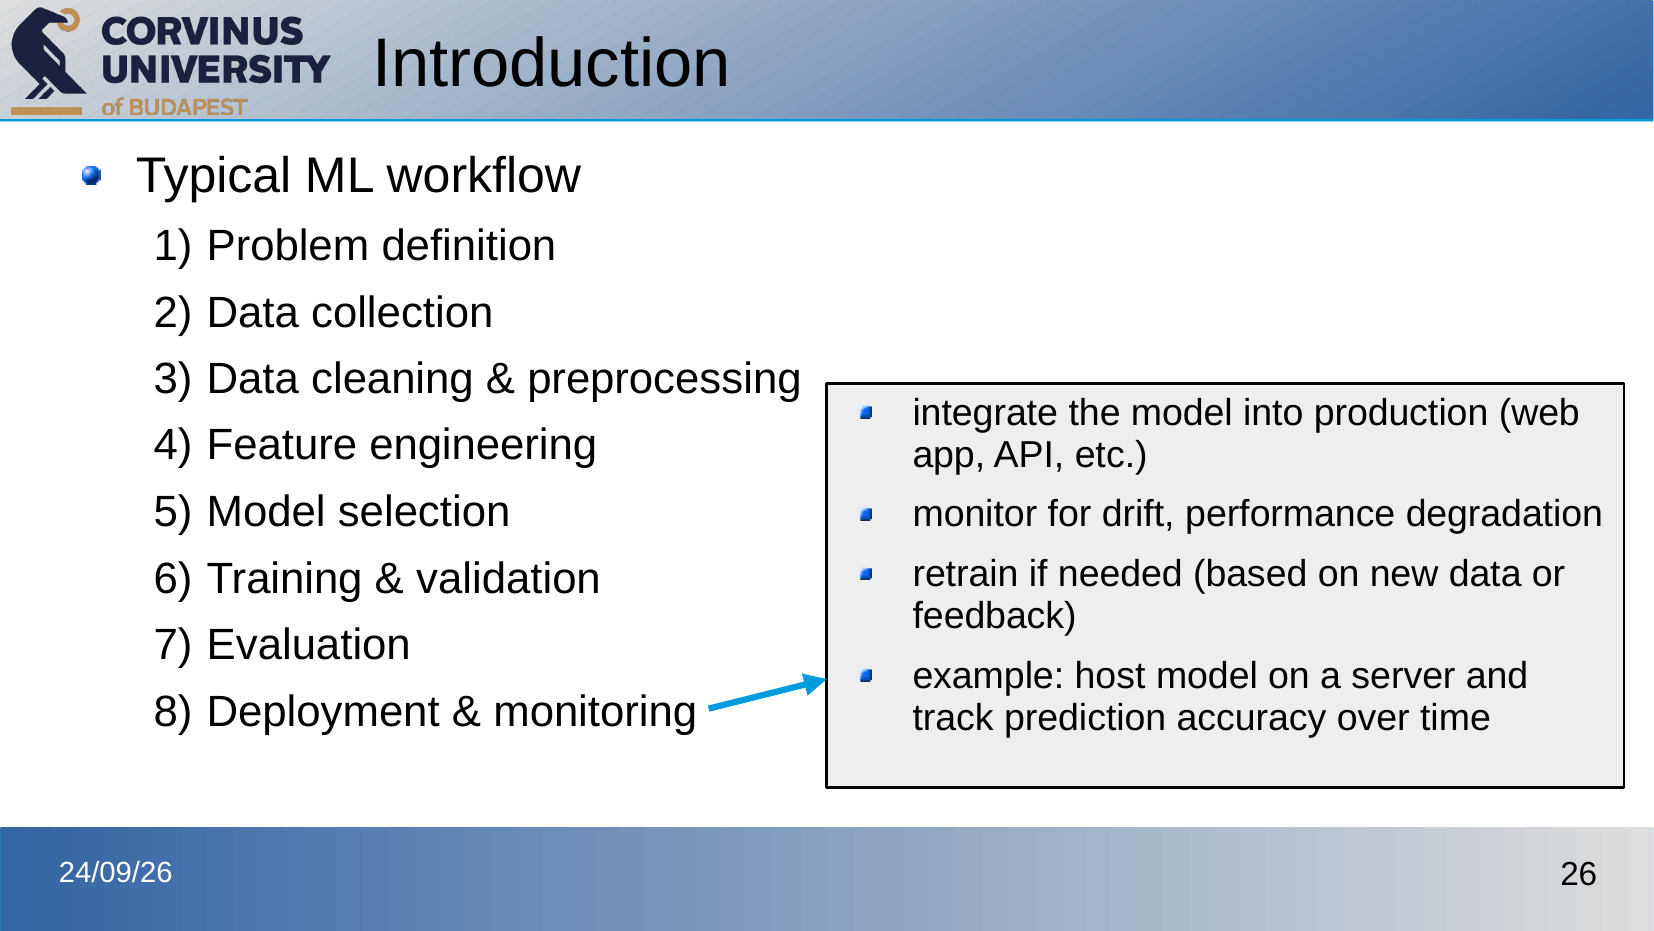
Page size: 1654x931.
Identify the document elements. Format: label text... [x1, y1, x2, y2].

text_box integrate the model into production (web app, API, etc.) monitor for drift, performance degradation retrain if needed (based on new data or feedback) example: host model on a server and track prediction accuracy over time [826, 383, 1625, 788]
title Introduction [372, 23, 1625, 103]
picture [11, 7, 331, 115]
list Typical ML workflow Problem definition Data collection Data cleaning & preprocessing Feature engineering Model selection Training & validation Evaluation Deployment & monitoring [64, 147, 1601, 739]
